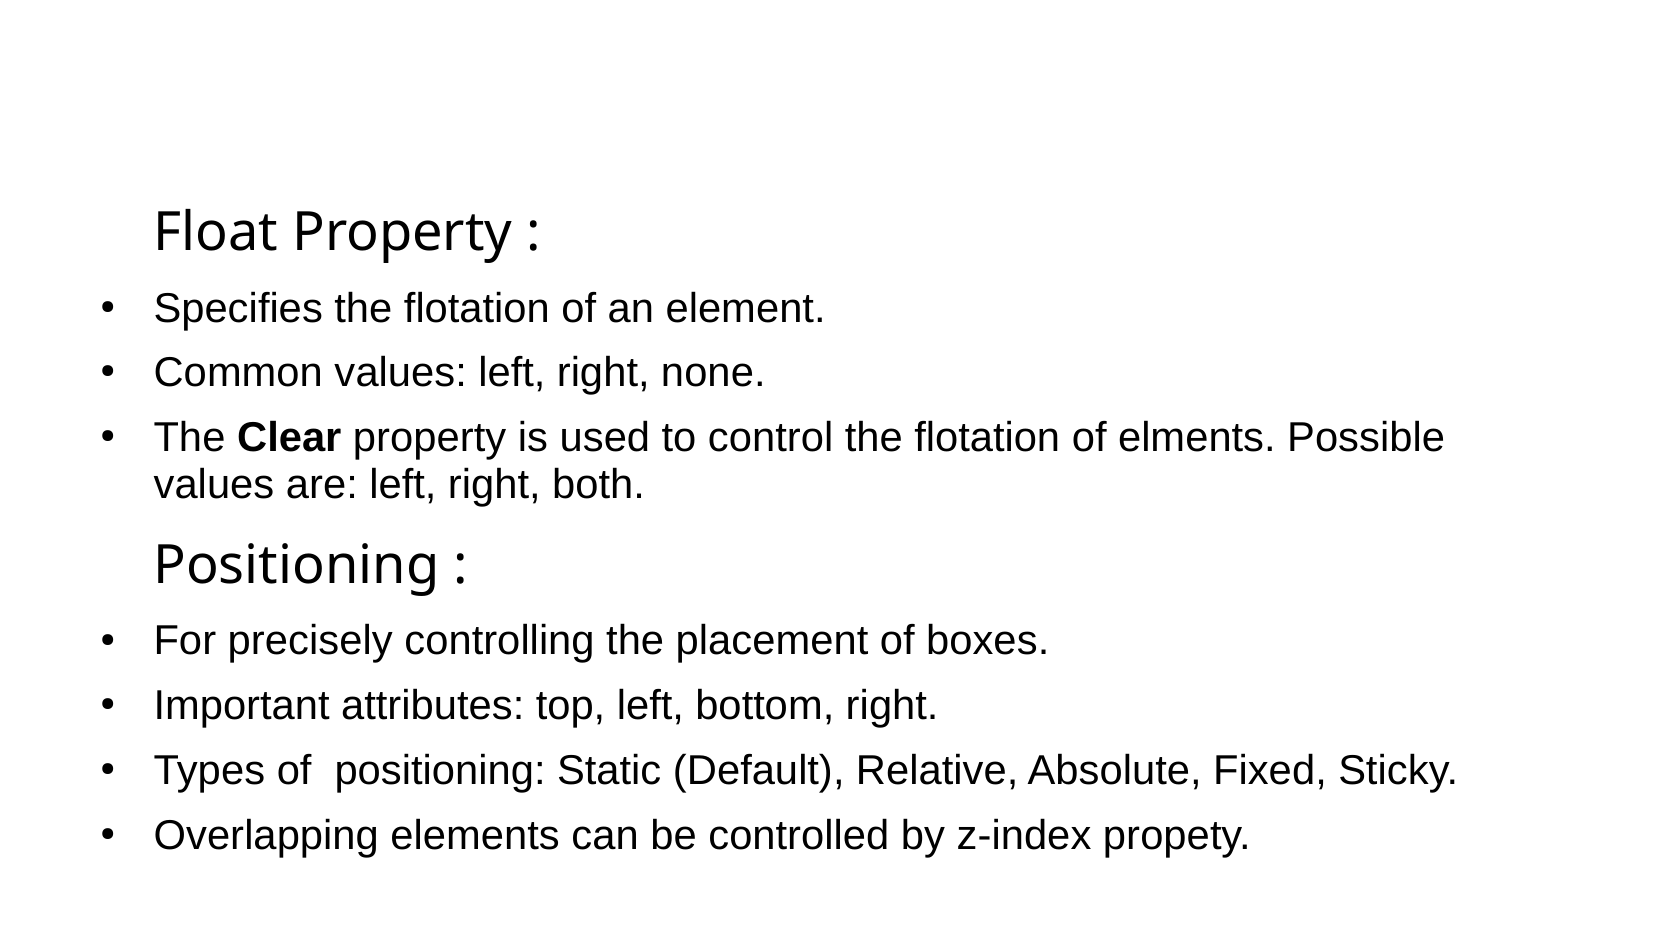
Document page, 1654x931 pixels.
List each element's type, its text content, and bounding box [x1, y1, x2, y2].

list Float Property : Specifies the flotation of an element. Common values: left, right, none. The Clear property is used to control the flotation of elments. Possible values are: left, right, both. Positioning : For precisely controlling the placement of boxes. Important attributes: top, left, bottom, right. Types of positioning: Static (Default), Relative, Absolute, Fixed, Sticky. Overlapping elements can be controlled by z-index propety. [82, 192, 1571, 871]
